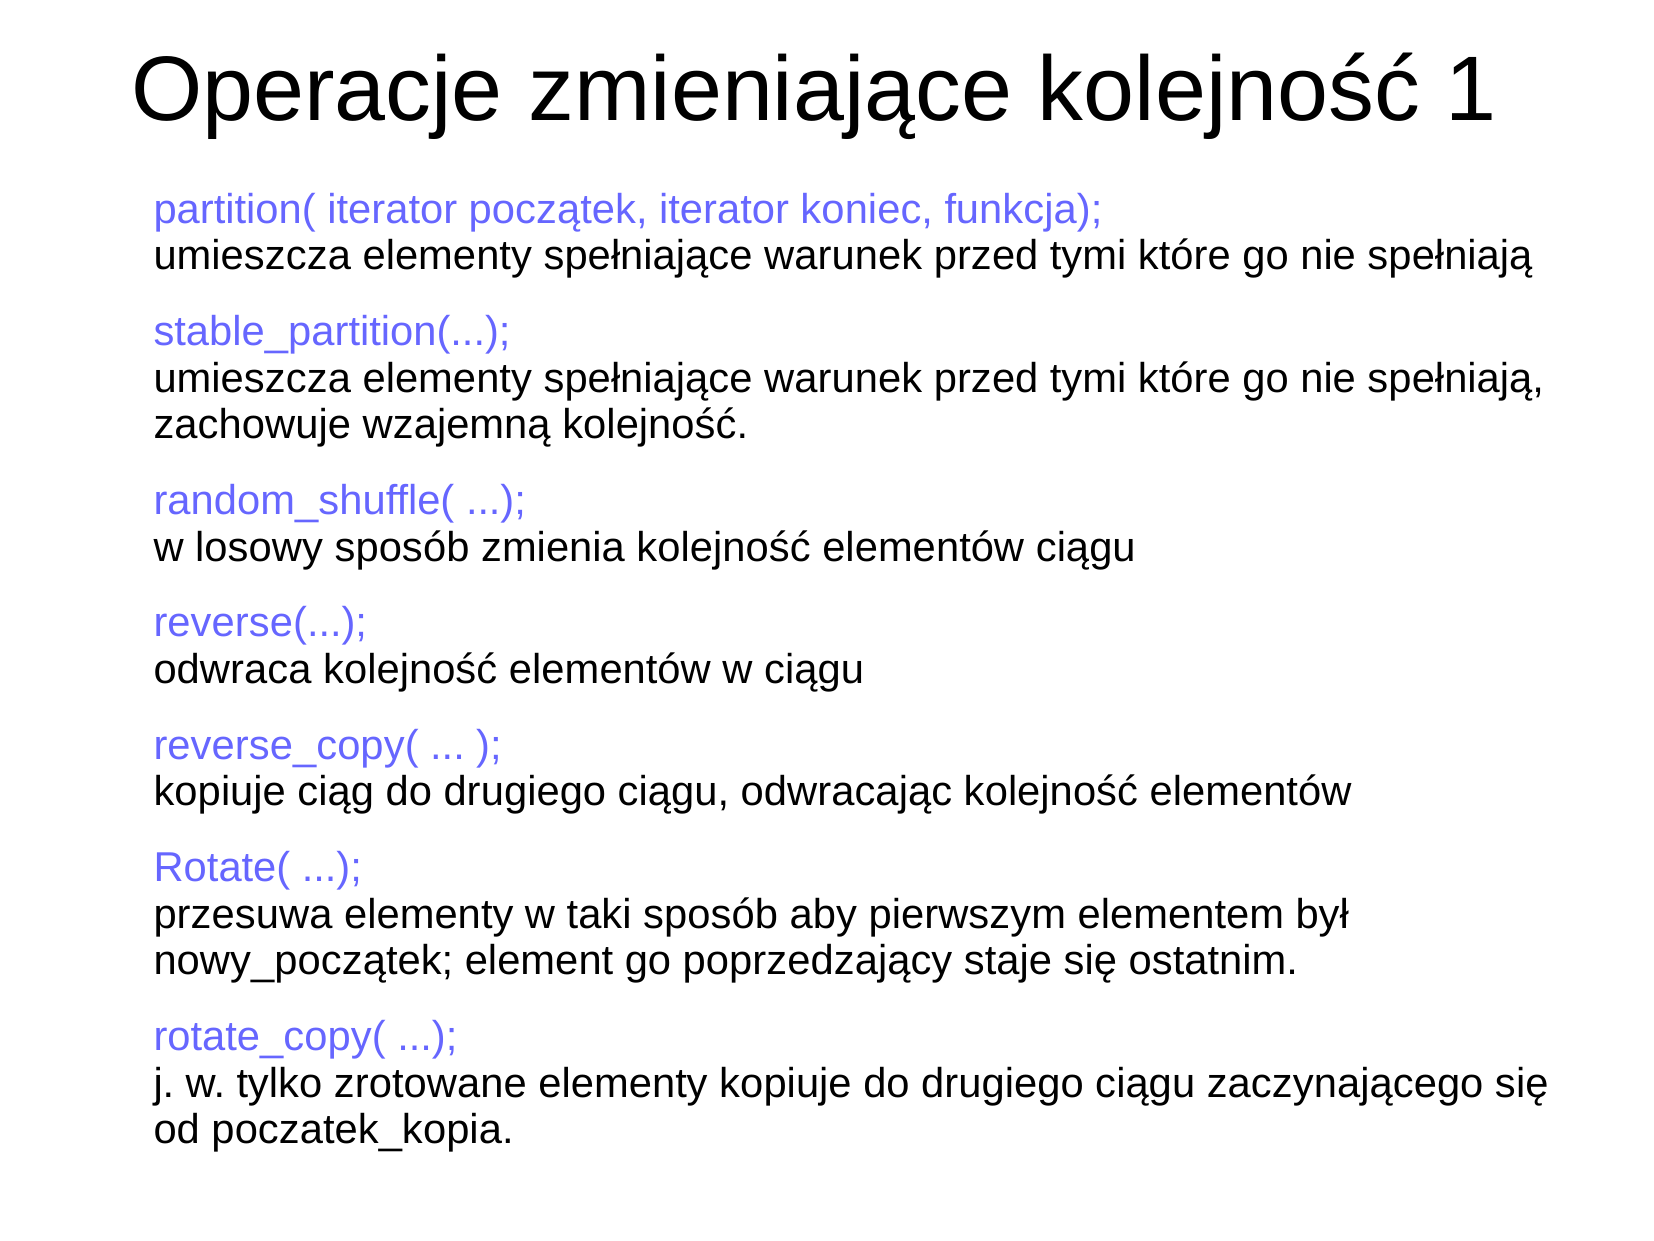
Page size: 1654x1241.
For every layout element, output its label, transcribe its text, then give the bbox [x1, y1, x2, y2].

list partition( iterator początek, iterator koniec, funkcja); umieszcza elementy spełniające warunek przed tymi które go nie spełniają stable_partition(...); umieszcza elementy spełniające warunek przed tymi które go nie spełniają, zachowuje wzajemną kolejność. random_shuffle( ...); w losowy sposób zmienia kolejność elementów ciągu reverse(...); odwraca kolejność elementów w ciągu reverse_copy( ... ); kopiuje ciąg do drugiego ciągu, odwracając kolejność elementów Rotate( ...); przesuwa elementy w taki sposób aby pierwszym elementem był nowy_początek; element go poprzedzający staje się ostatnim. rotate_copy( ...); j. w. tylko zrotowane elementy kopiuje do drugiego ciągu zaczynającego się od poczatek_kopia. [82, 185, 1571, 1158]
title Operacje zmieniające kolejność 1 [70, 23, 1560, 154]
